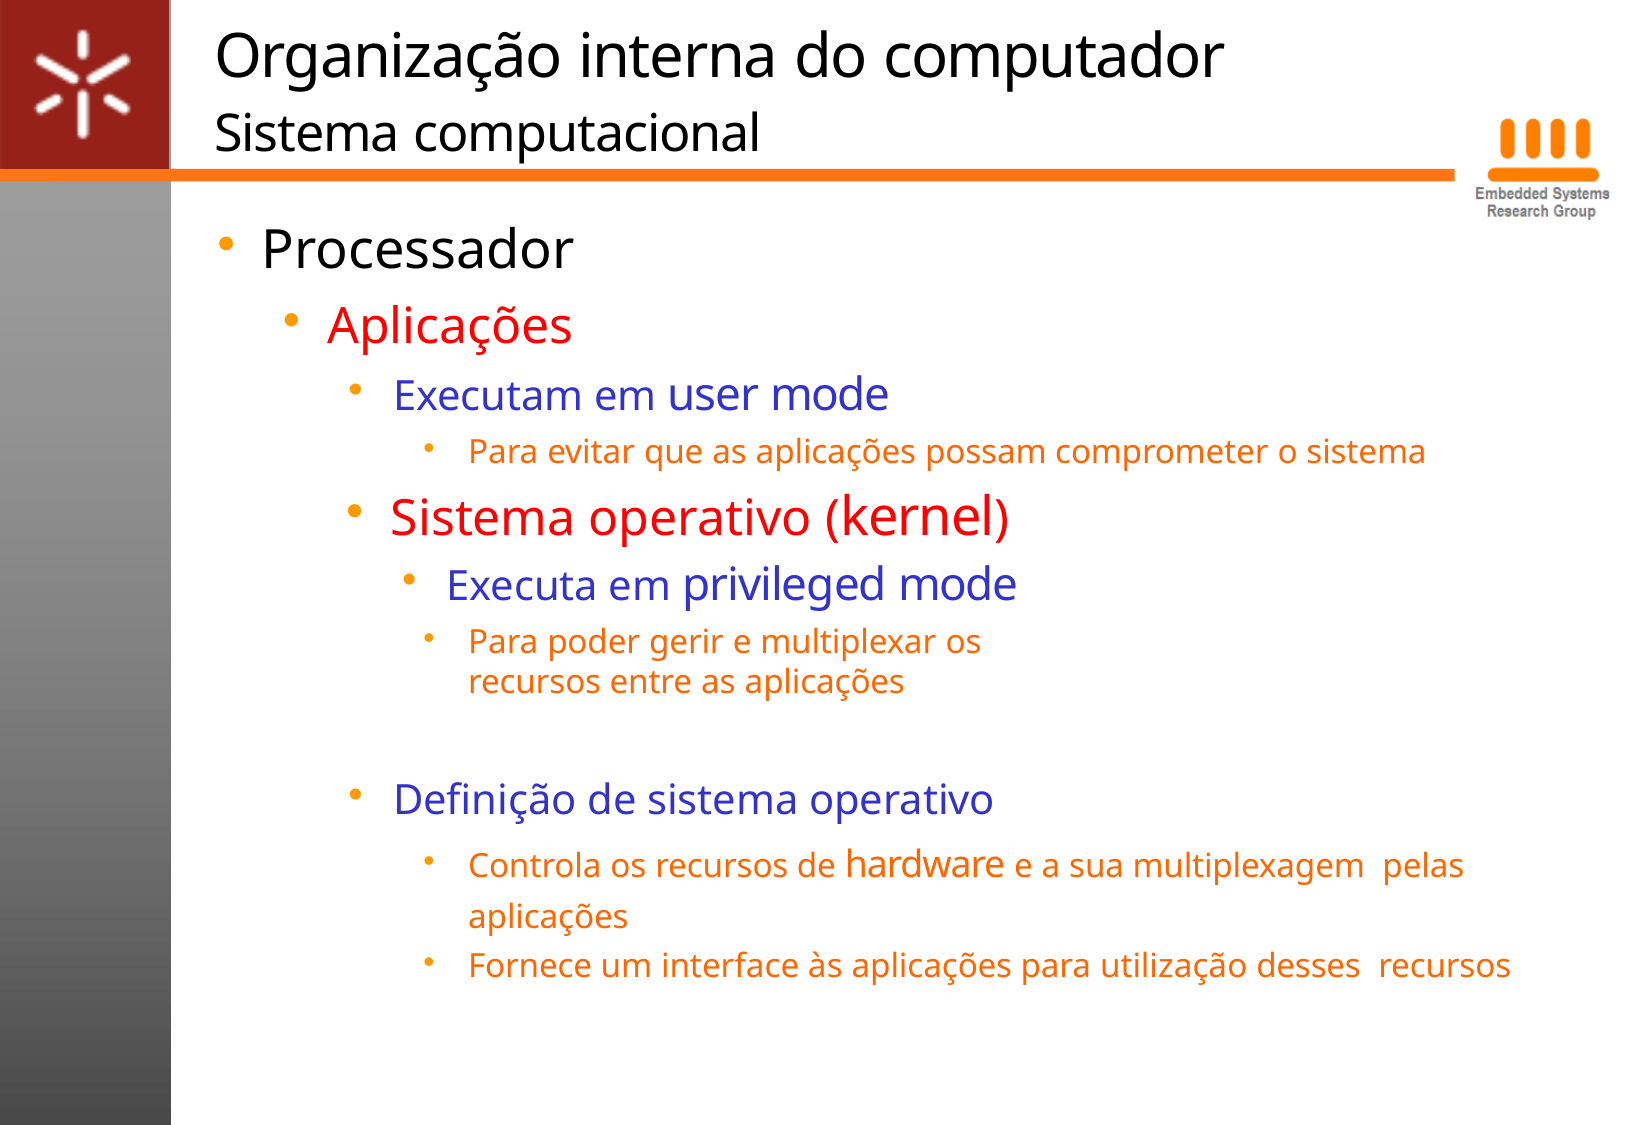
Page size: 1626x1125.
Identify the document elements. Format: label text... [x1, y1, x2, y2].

picture [0, 0, 171, 169]
picture [1475, 118, 1610, 220]
title Organização interna do computador Sistema computacional [212, 16, 1300, 234]
picture [0, 182, 171, 1125]
text_box Processador Aplicações Executam em user mode Para evitar que as aplicações possam comprometer o sistema Sistema operativo (kernel) Executa em privileged mode Para poder gerir e multiplexar os recursos entre as aplicações Definição de sistema operativo Controla os recursos de hardware e a sua multiplexagem pelas aplicações Fornece um interface às aplicações para utilização desses recursos [215, 196, 1604, 984]
